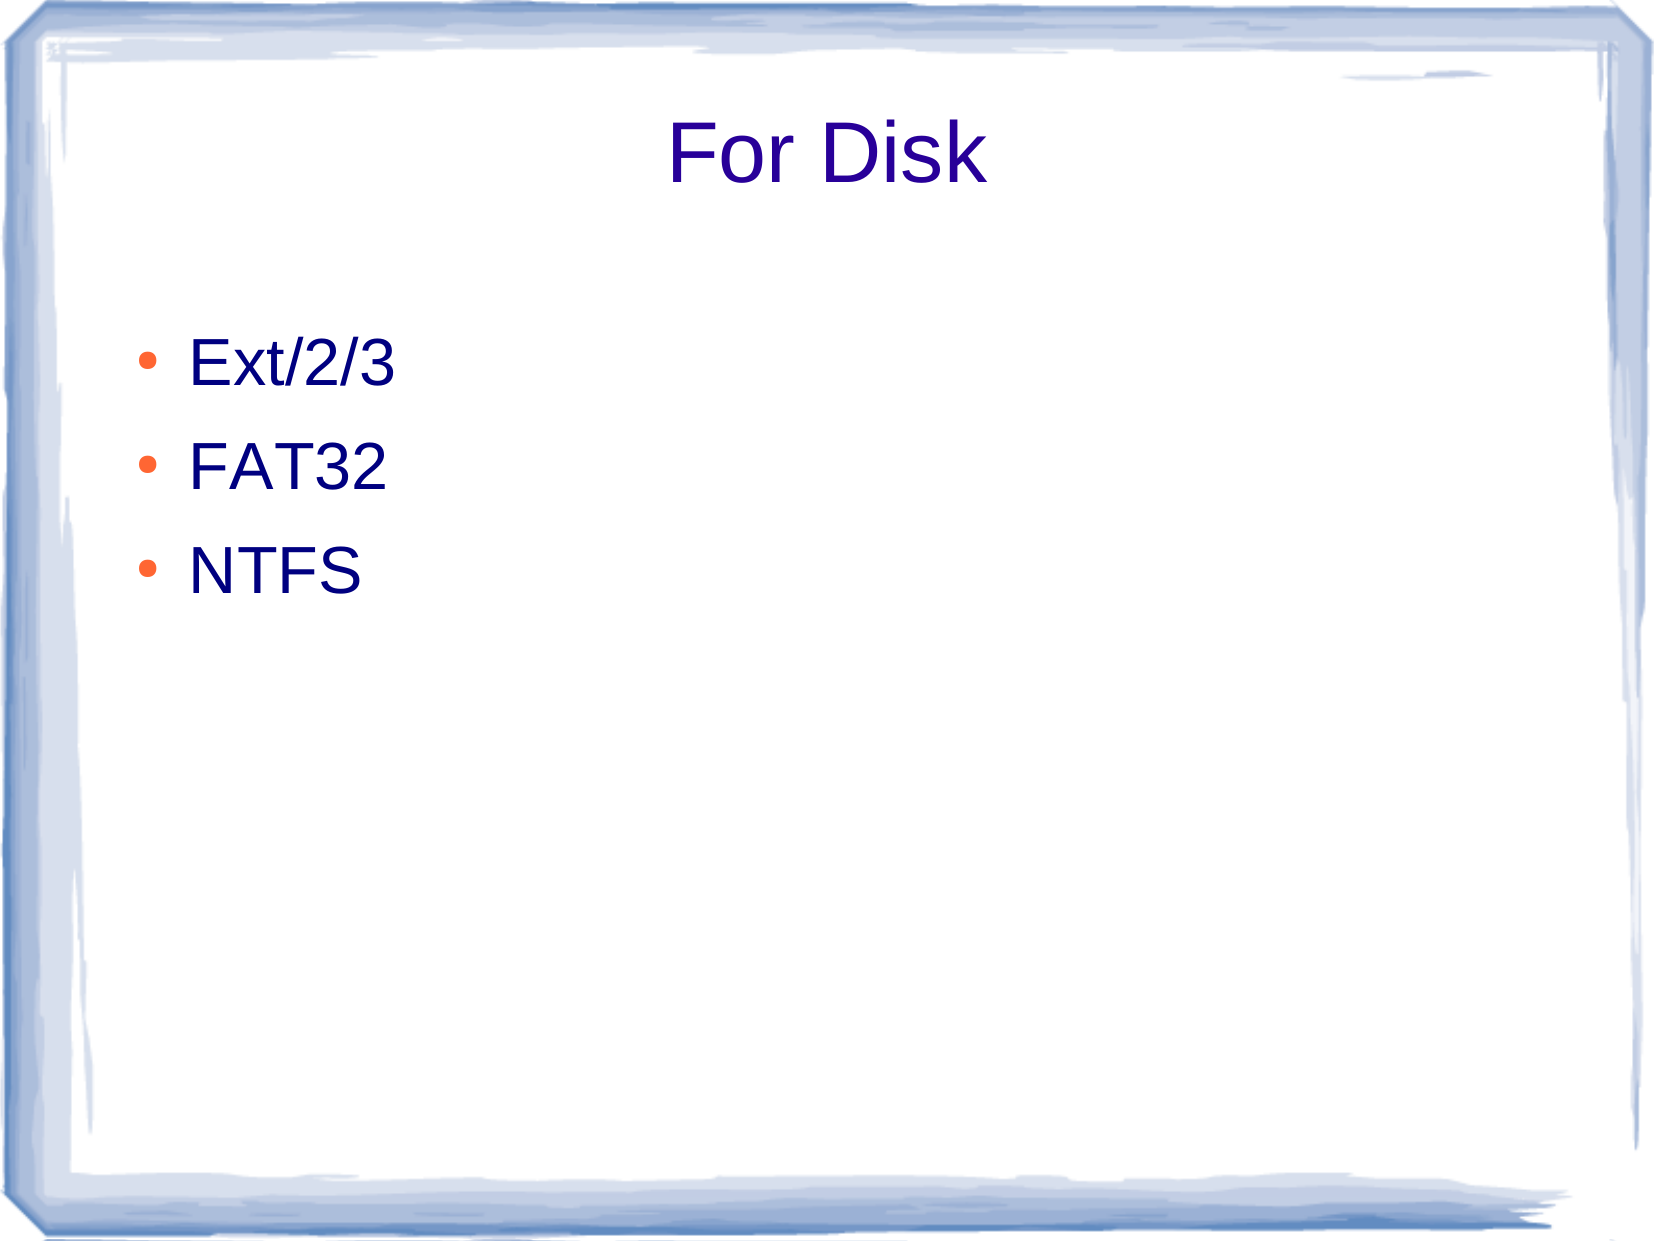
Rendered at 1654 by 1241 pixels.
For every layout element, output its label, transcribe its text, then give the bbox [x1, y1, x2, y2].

list Ext/2/3 FAT32 NTFS [118, 324, 1571, 1045]
title For Disk [82, 49, 1571, 257]
picture [0, 0, 1654, 1241]
